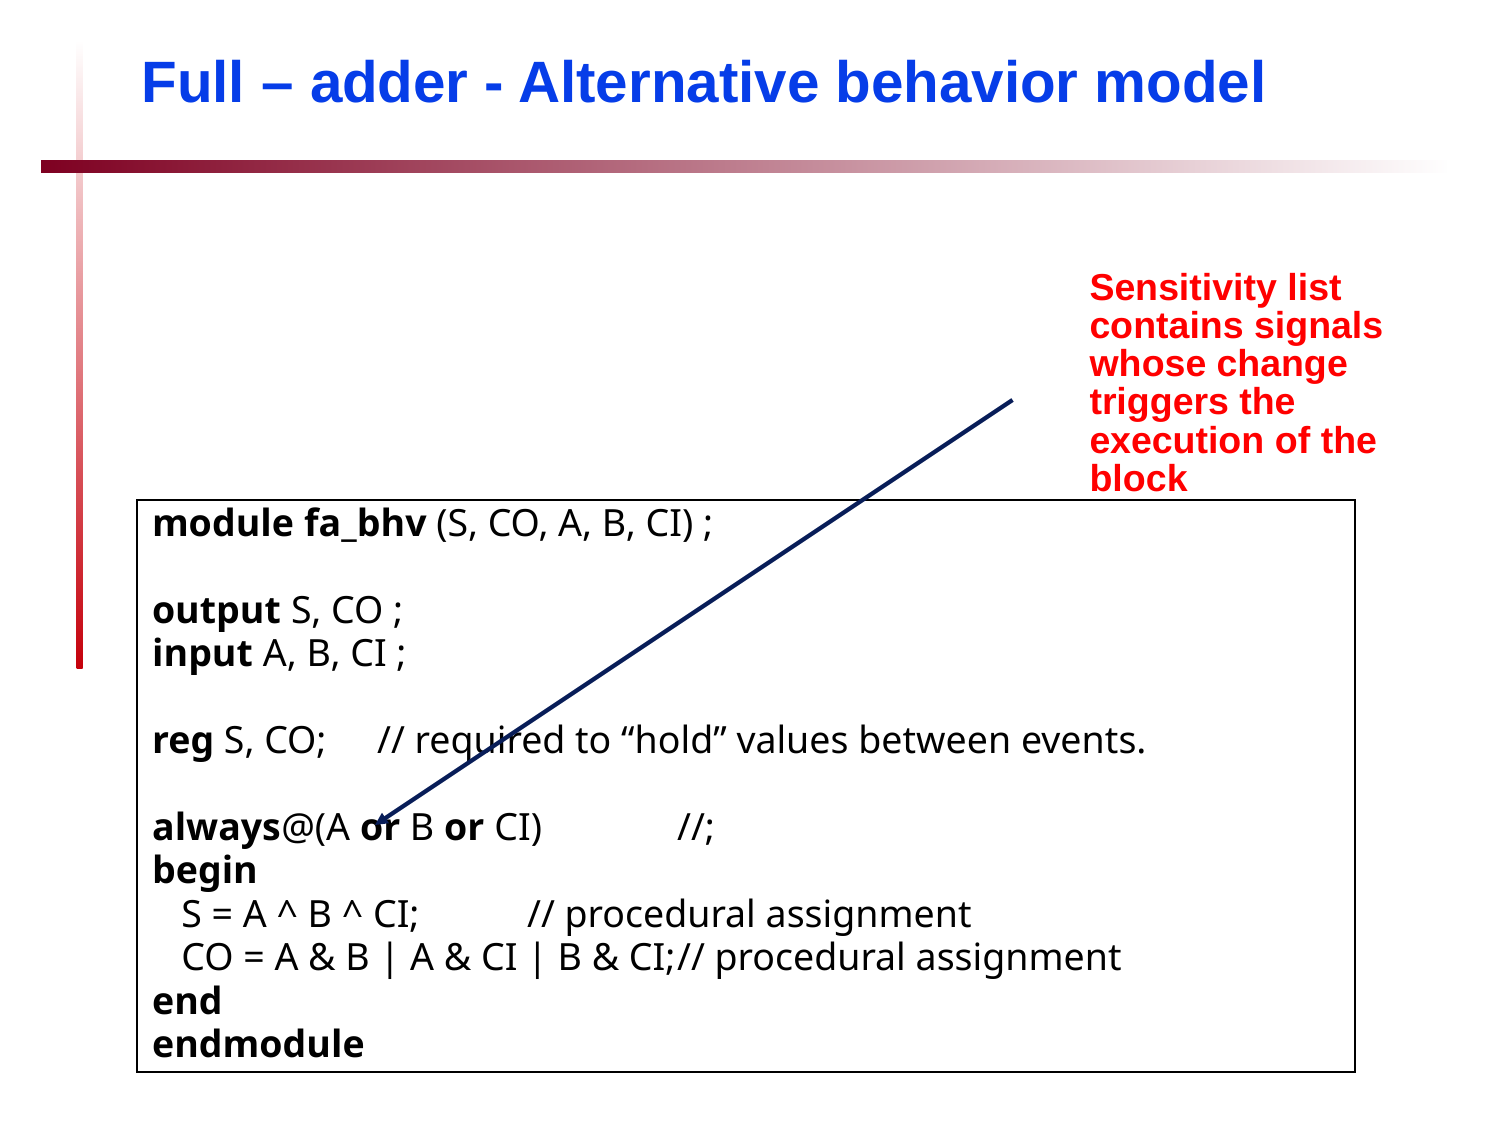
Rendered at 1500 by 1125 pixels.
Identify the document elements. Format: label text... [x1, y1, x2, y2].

title Full – adder - Alternative behavior model [131, 50, 1400, 251]
text_box module fa_bhv (S, CO, A, B, CI) ; output S, CO ; input A, B, CI ; reg S, CO; // required to “hold” values between events. always@(A or B or CI) //; begin S = A ^ B ^ CI; // procedural assignment CO = A & B | A & CI | B & CI; // procedural assignment end endmodule [137, 500, 1356, 1073]
text_box Sensitivity list contains signals whose change triggers the execution of the block [1074, 262, 1438, 507]
